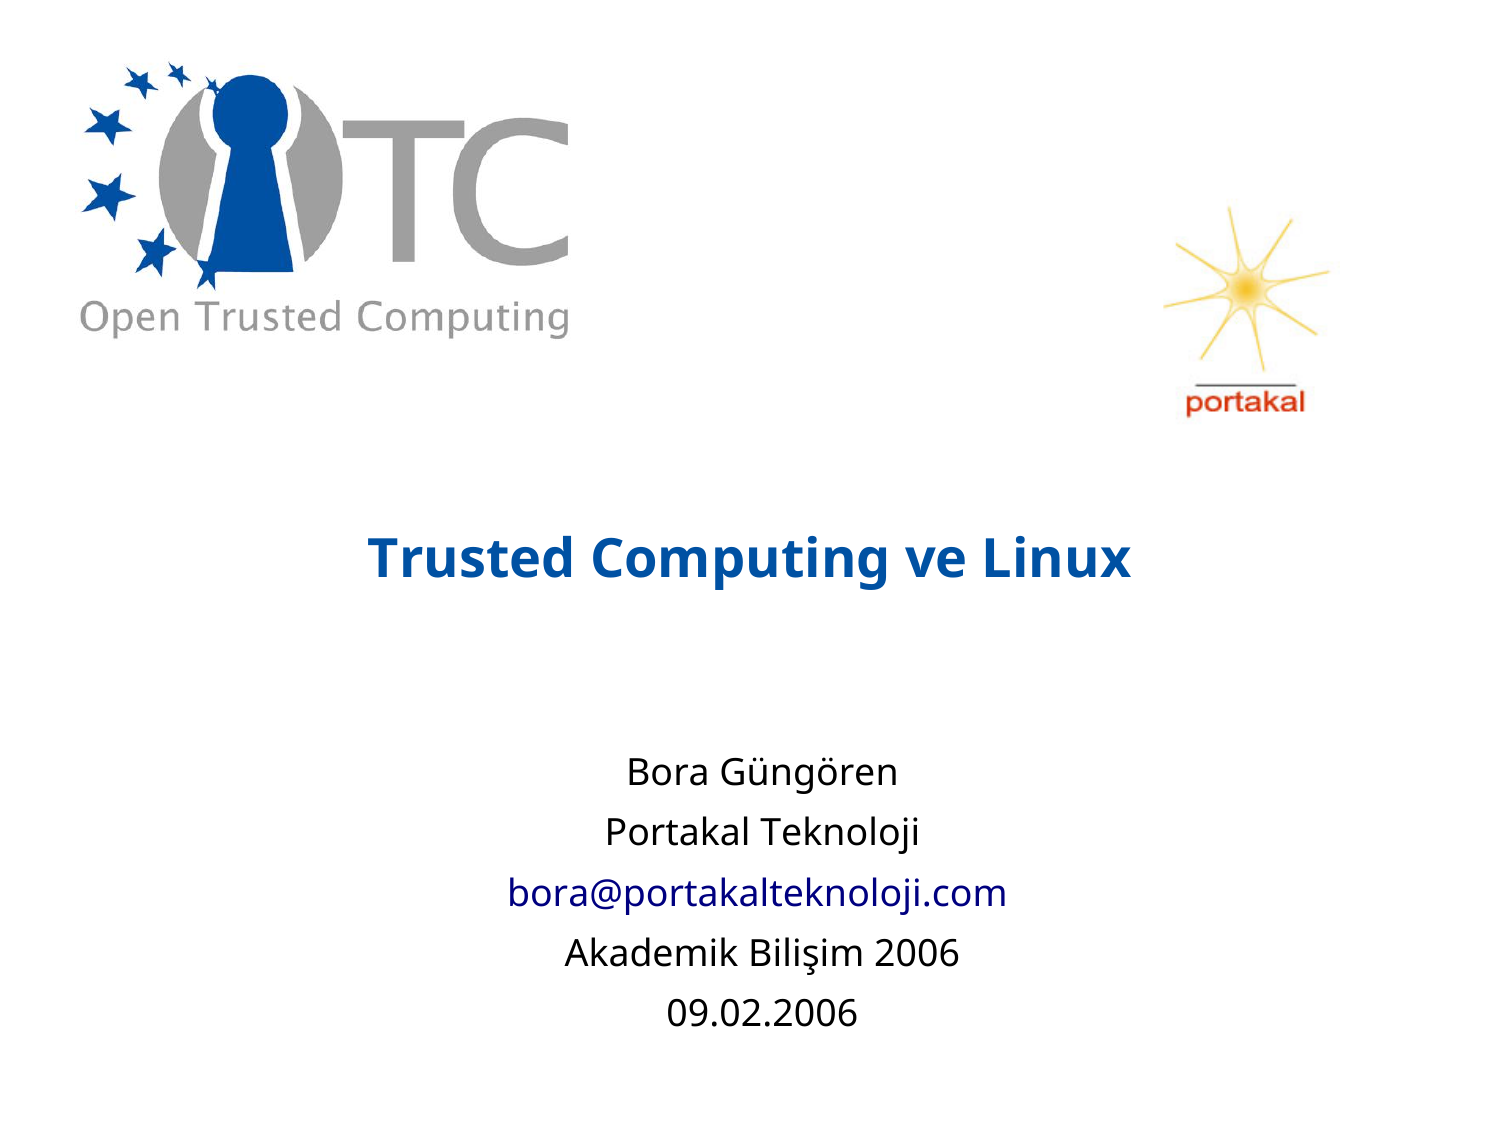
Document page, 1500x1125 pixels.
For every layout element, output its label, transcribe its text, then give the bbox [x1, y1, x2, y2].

subtitle Bora Güngören Portakal Teknoloji bora@portakalteknoloji.com Akademik Bilişim 2006 09.02.2006 [237, 737, 1288, 1026]
picture [75, 49, 576, 357]
picture [1151, 74, 1340, 443]
title Trusted Computing ve Linux [112, 437, 1388, 676]
